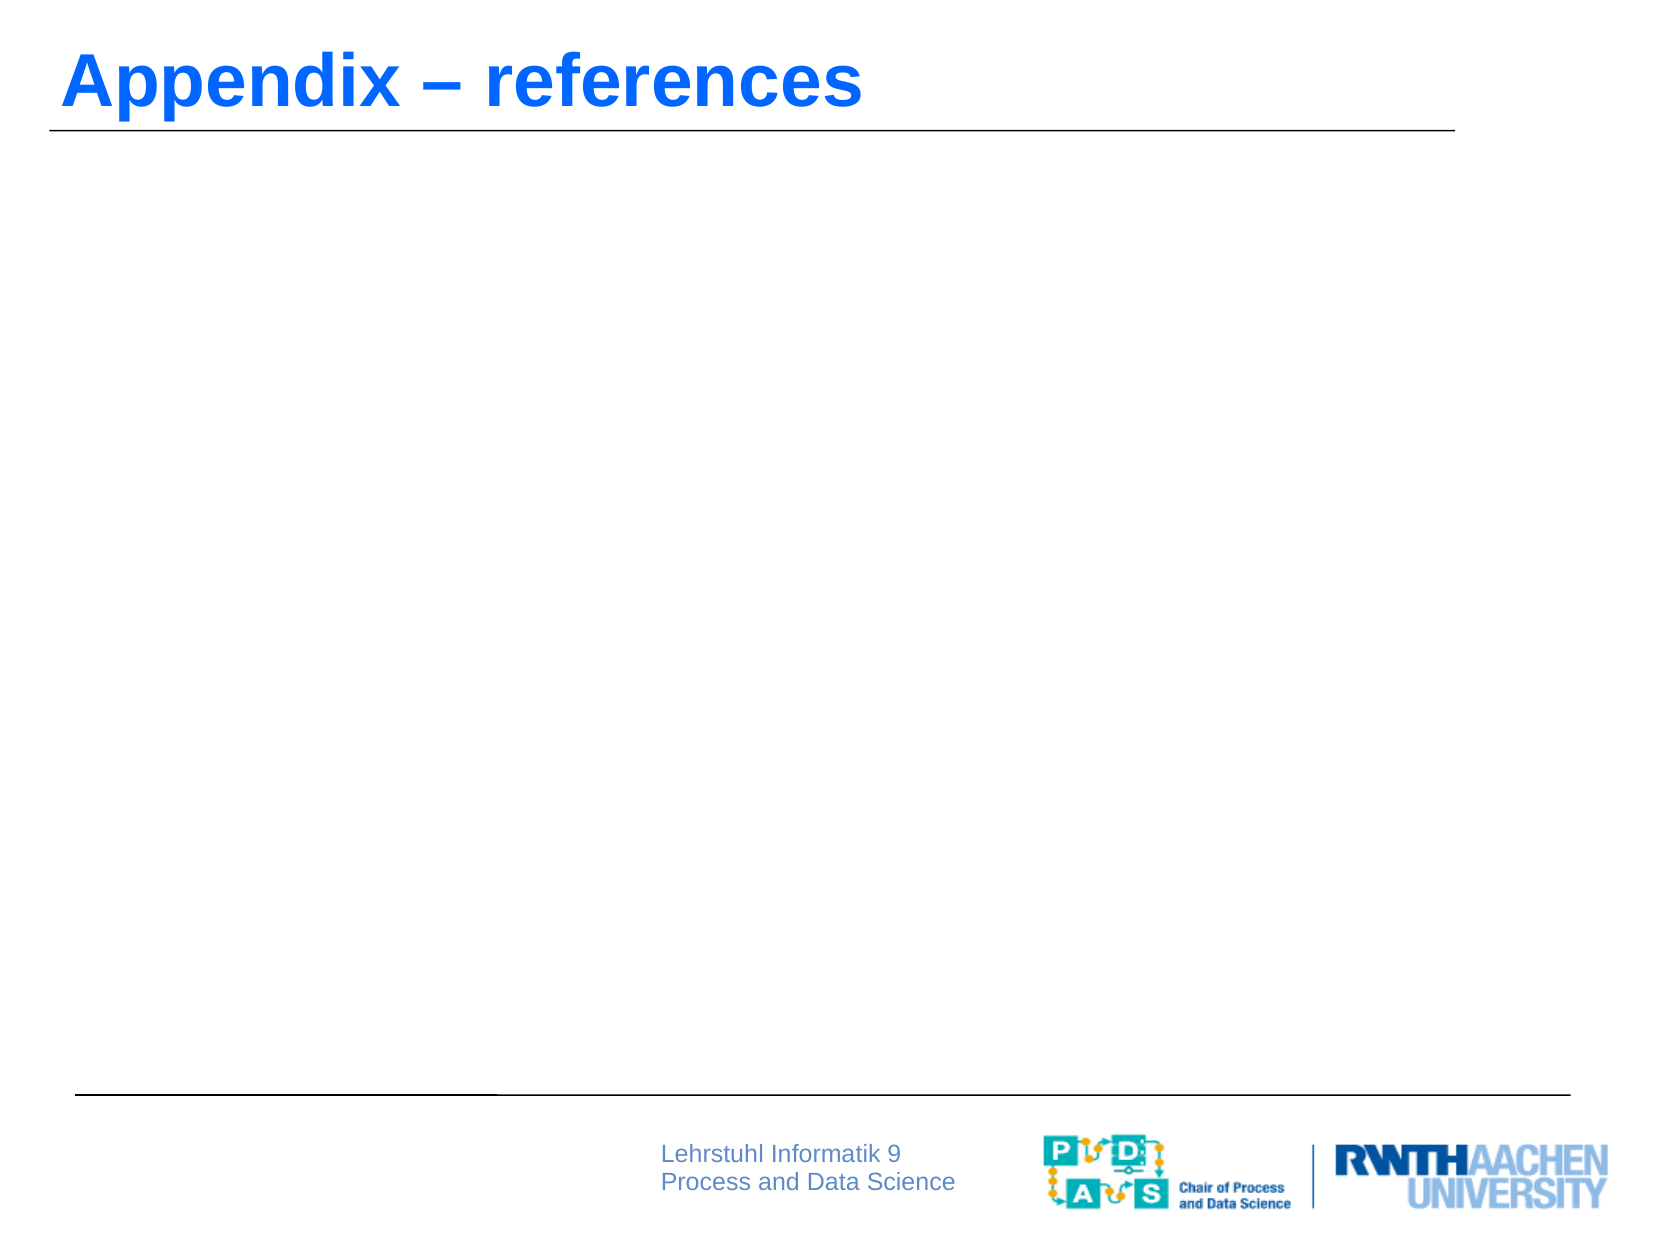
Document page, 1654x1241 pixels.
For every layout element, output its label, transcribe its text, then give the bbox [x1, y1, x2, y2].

picture [1005, 1090, 1647, 1241]
title Appendix – references [60, 30, 1549, 131]
